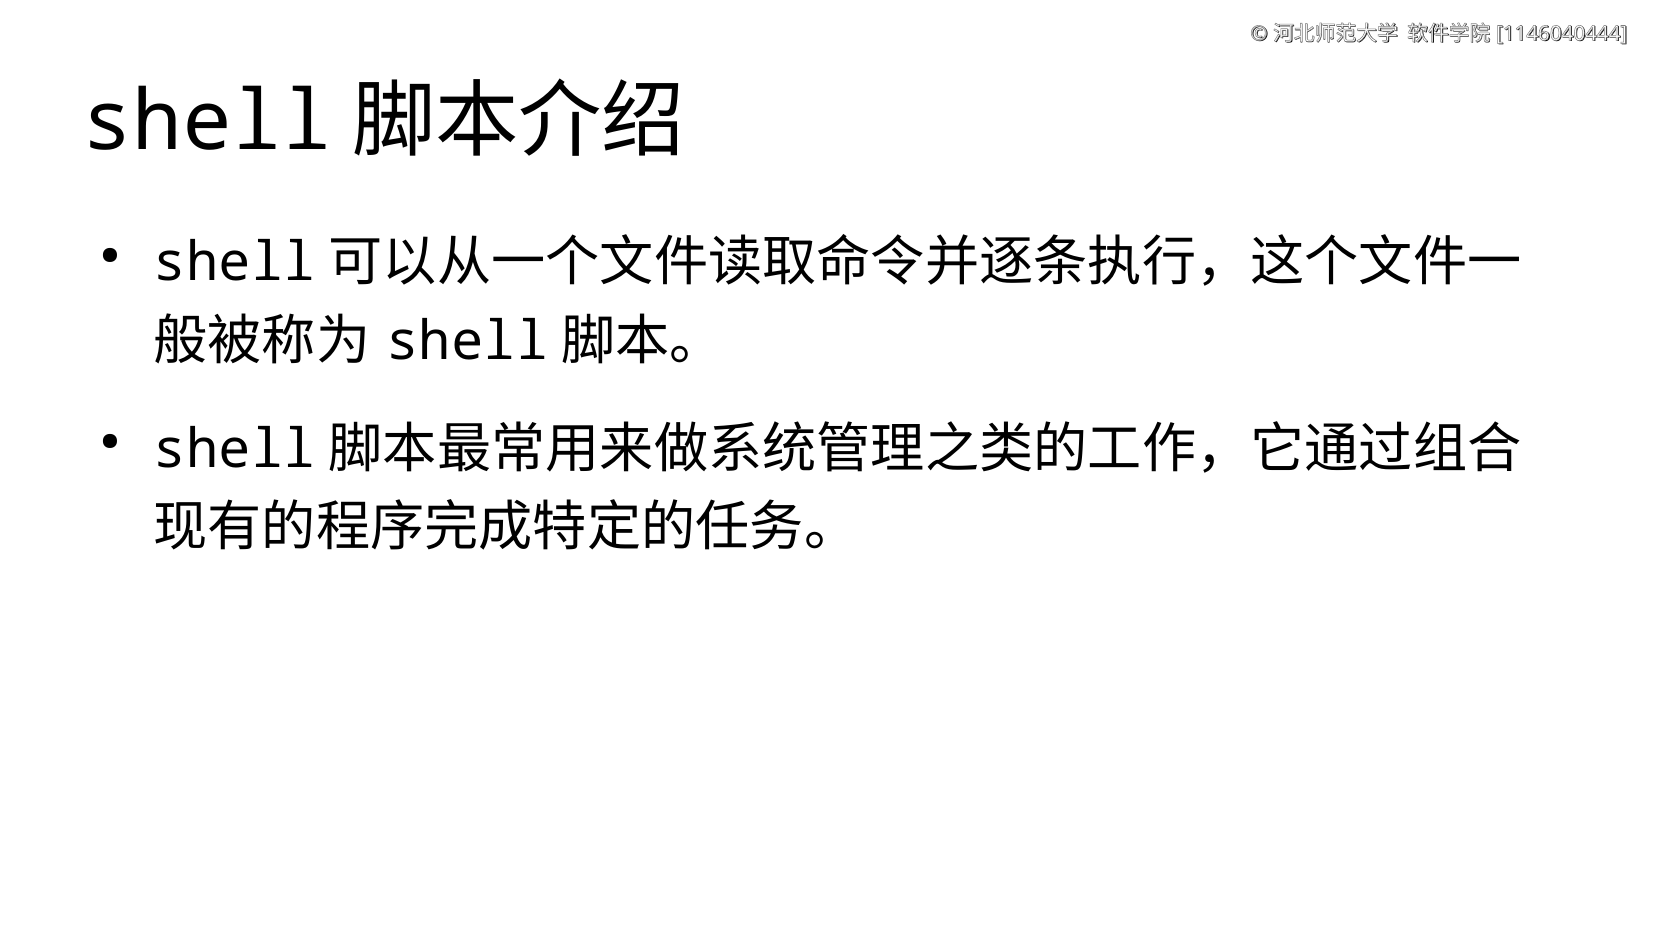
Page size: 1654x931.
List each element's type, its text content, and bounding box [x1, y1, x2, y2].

title shell脚本介绍 [82, 37, 1571, 189]
list shell可以从一个文件读取命令并逐条执行，这个文件一般被称为shell脚本。 shell脚本最常用来做系统管理之类的工作，它通过组合现有的程序完成特定的任务。 [82, 217, 1571, 758]
